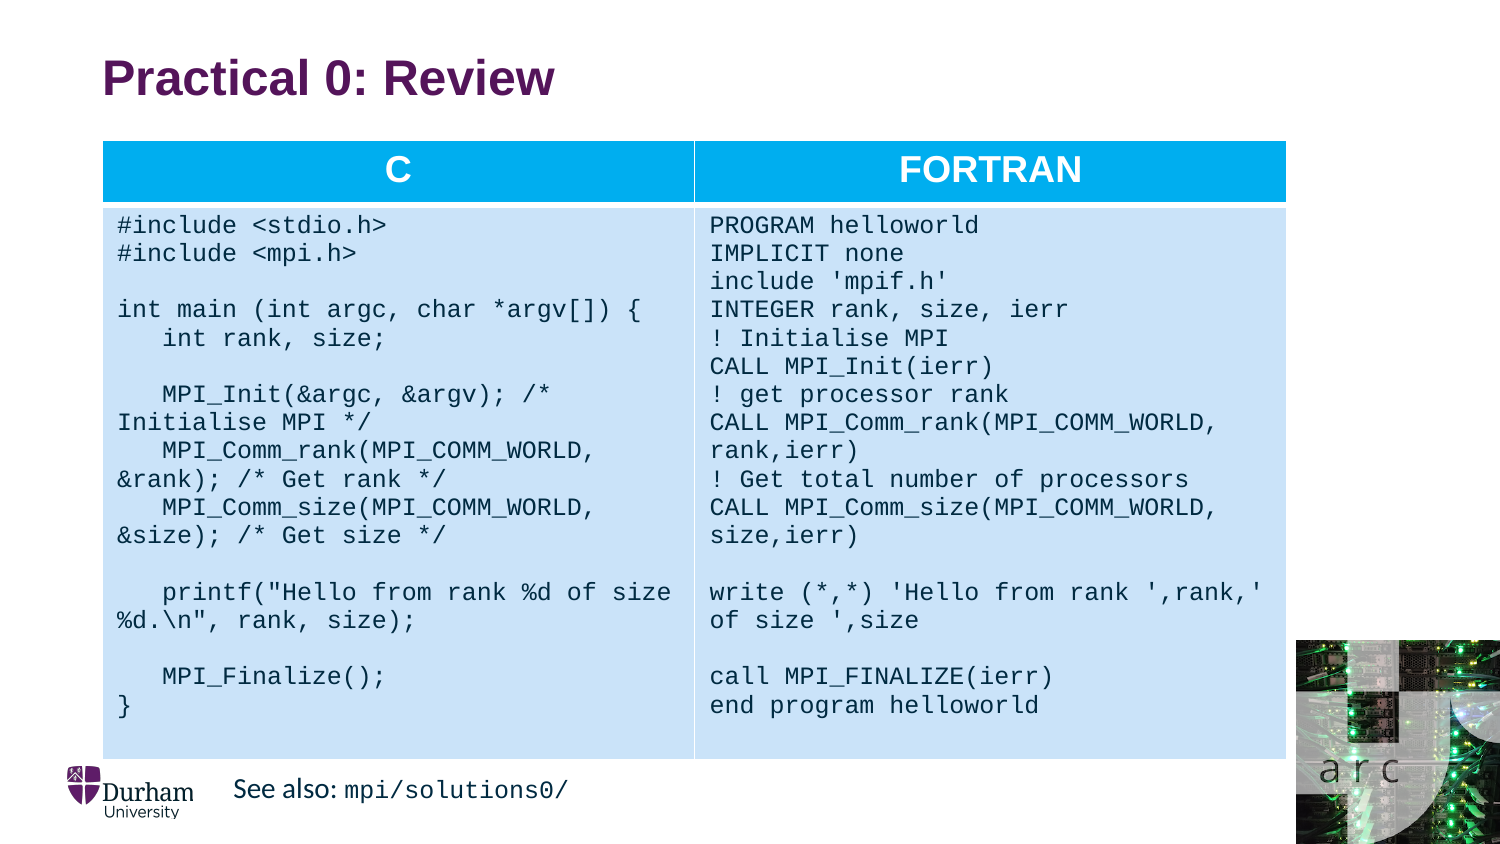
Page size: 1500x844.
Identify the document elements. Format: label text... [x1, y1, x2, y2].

picture [67, 766, 193, 819]
title Practical 0: Review [101, 45, 1399, 187]
table_cell #include <stdio.h> #include <mpi.h> int main (int argc, char *argv[]) { int rank, size; MPI_Init(&argc, &argv); /* Initialise MPI */ MPI_Comm_rank(MPI_COMM_WORLD, &rank); /* Get rank */ MPI_Comm_size(MPI_COMM_WORLD, &size); /* Get size */ printf("Hello from rank %d of size %d.\n", rank, size); MPI_Finalize(); } [103, 208, 694, 759]
table_cell PROGRAM helloworld IMPLICIT none include 'mpif.h' INTEGER rank, size, ierr ! Initialise MPI CALL MPI_Init(ierr) ! get processor rank CALL MPI_Comm_rank(MPI_COMM_WORLD, rank,ierr) ! Get total number of processors CALL MPI_Comm_size(MPI_COMM_WORLD, size,ierr) write (*,*) 'Hello from rank ',rank,' of size ',size call MPI_FINALIZE(ierr) end program helloworld [695, 208, 1286, 759]
text_box See also: mpi/solutions0/ [218, 762, 1146, 813]
table_header FORTRAN [695, 141, 1286, 202]
picture [1296, 640, 1500, 844]
table_header C [103, 141, 694, 202]
